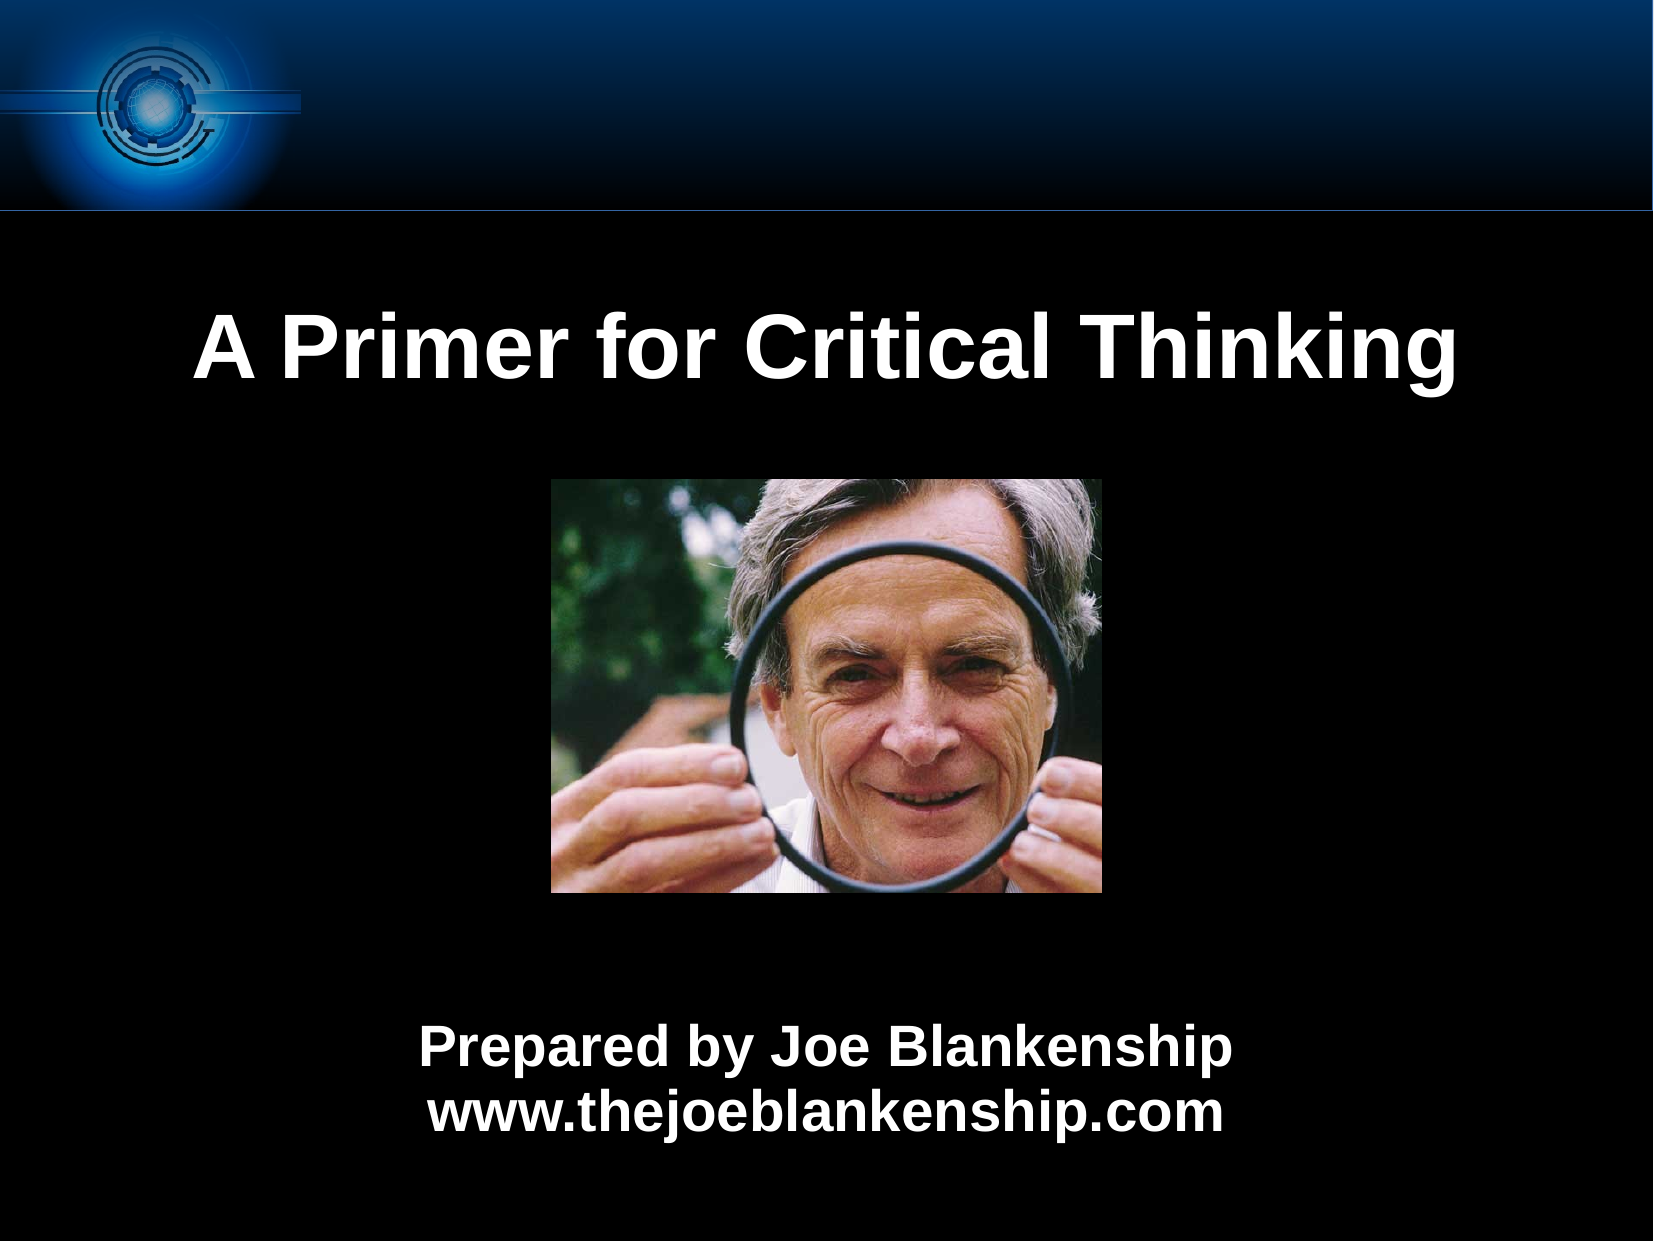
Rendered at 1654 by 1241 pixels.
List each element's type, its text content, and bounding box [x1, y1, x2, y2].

picture [0, 87, 301, 210]
title Prepared by Joe Blankenship www.thejoeblankenship.com [98, 1004, 1554, 1152]
picture [551, 479, 1102, 893]
title A Primer for Critical Thinking [82, 242, 1571, 451]
